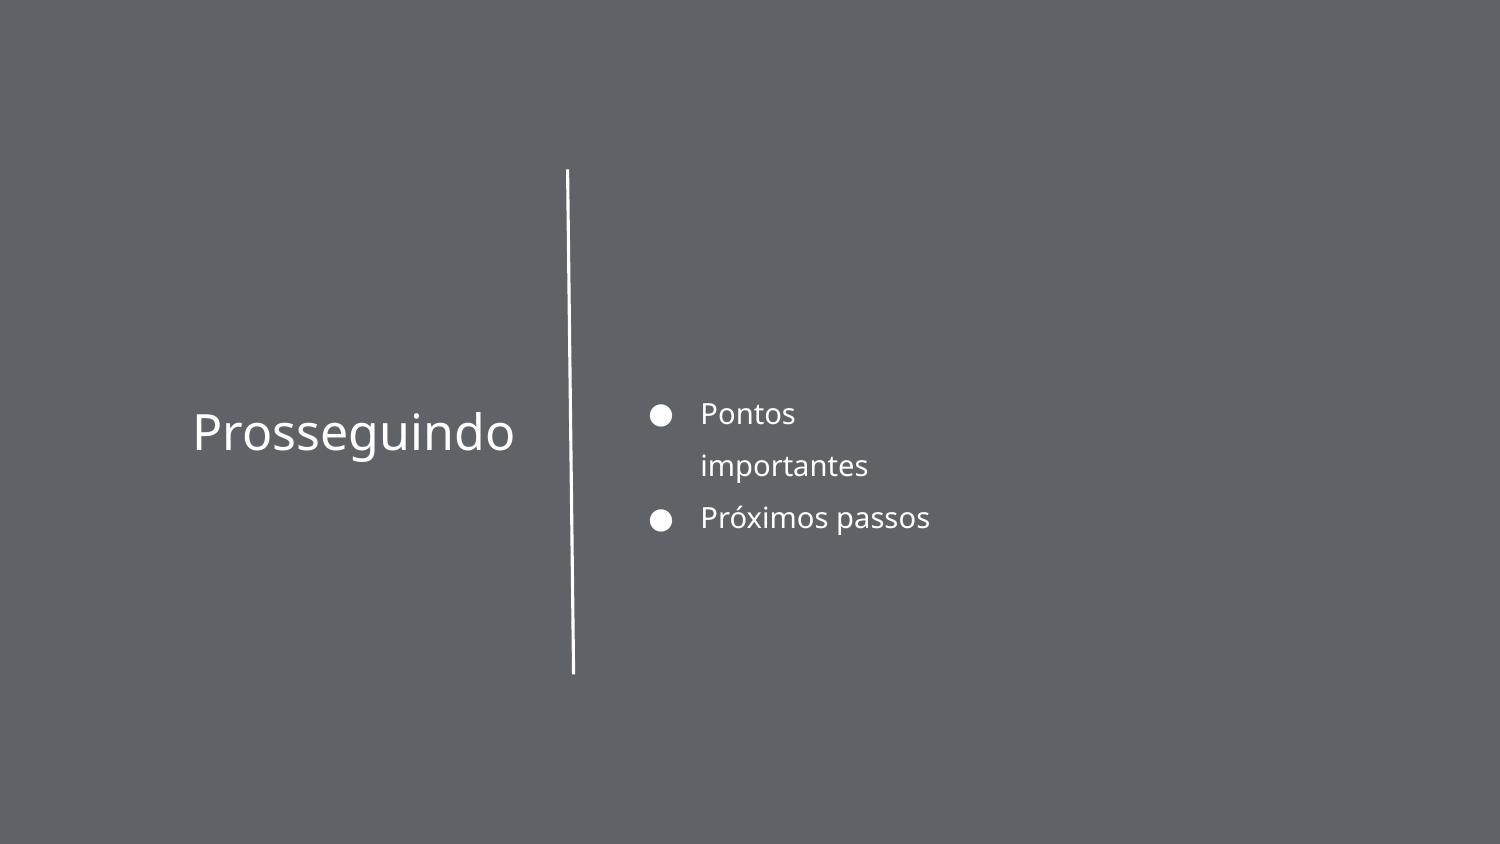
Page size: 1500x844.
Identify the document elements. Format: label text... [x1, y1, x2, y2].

text_box Prosseguindo [0, 376, 531, 476]
text_box Pontos importantes Próximos passos [610, 362, 984, 550]
